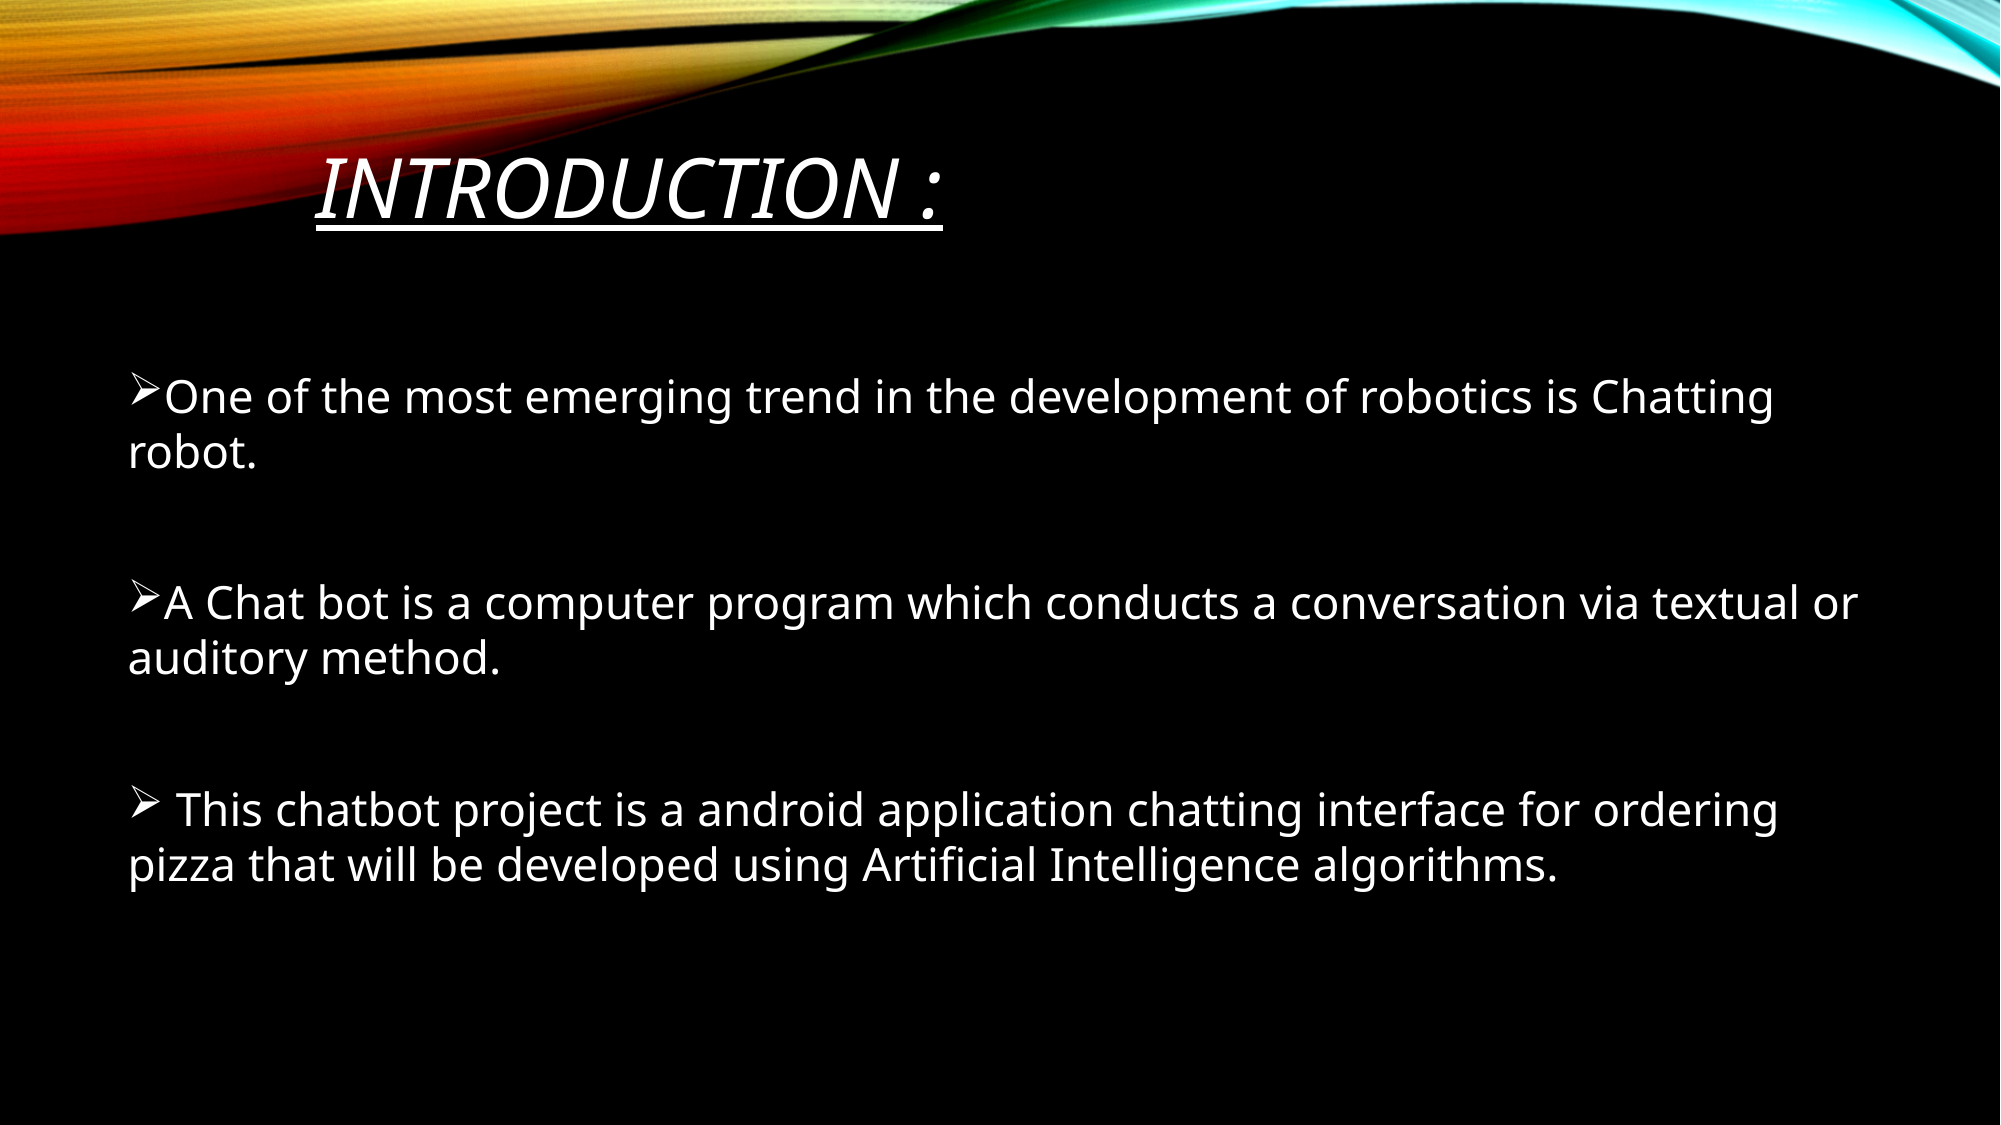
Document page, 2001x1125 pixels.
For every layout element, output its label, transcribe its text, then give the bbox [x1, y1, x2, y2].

list One of the most emerging trend in the development of robotics is Chatting robot. A Chat bot is a computer program which conducts a conversation via textual or auditory method. This chatbot project is a android application chatting interface for ordering pizza that will be developed using Artificial Intelligence algorithms. [112, 360, 1888, 1021]
title Introduction : [301, 131, 1326, 252]
